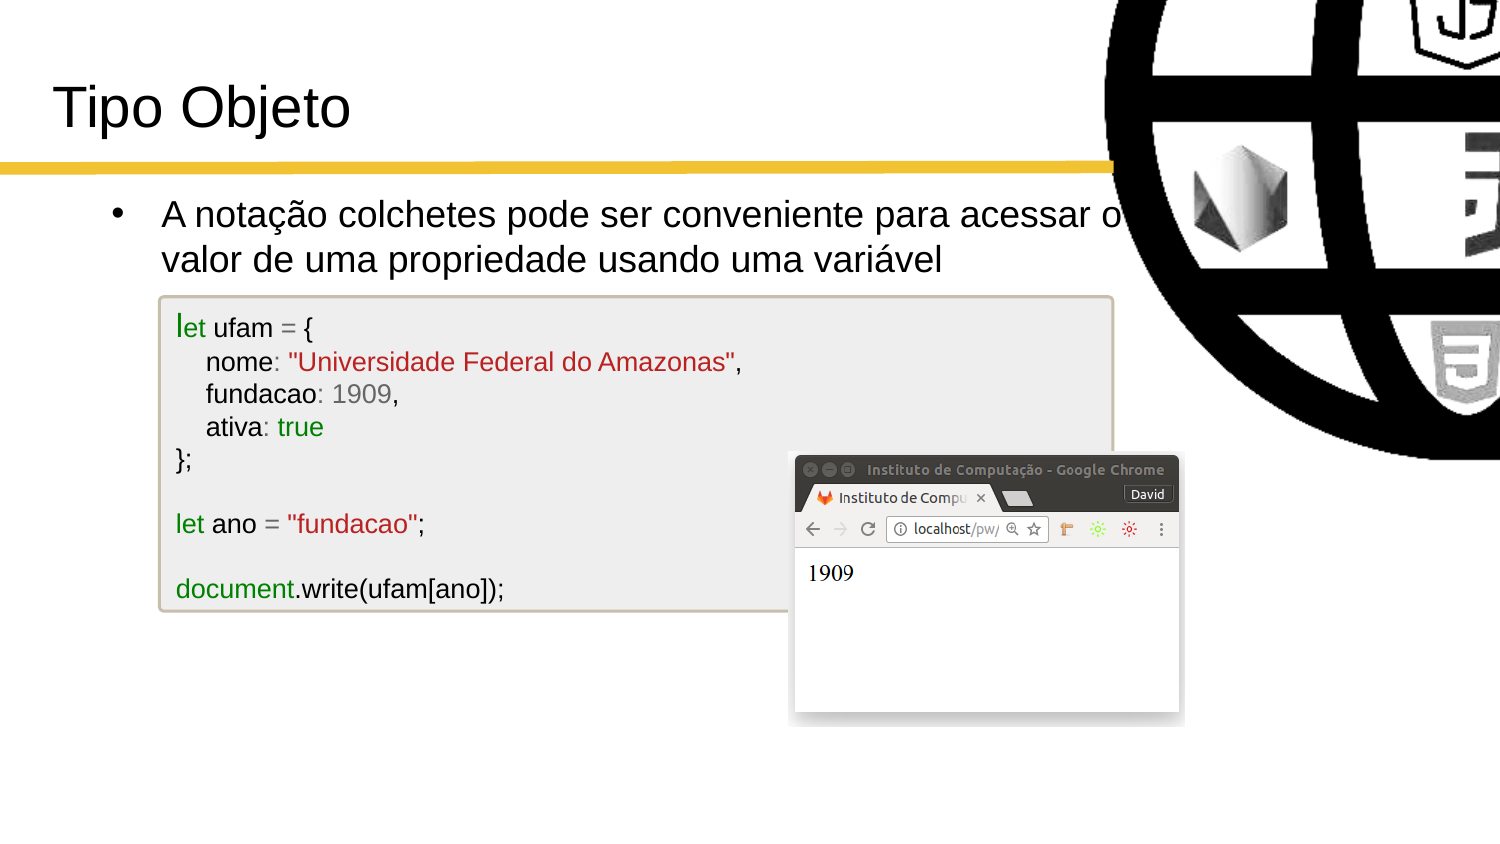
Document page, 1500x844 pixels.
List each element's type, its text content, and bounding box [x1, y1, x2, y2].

text_box A notação colchetes pode ser conveniente para acessar o valor de uma propriedade usando uma variável [90, 182, 1214, 790]
text_box let ufam = { nome: "Universidade Federal do Amazonas", fundacao: 1909, ativa: true }; let ano = "fundacao"; document.write(ufam[ano]); [159, 296, 1113, 612]
picture [1078, 0, 1500, 532]
picture [788, 451, 1185, 727]
text_box Tipo Objeto [37, 33, 1463, 175]
